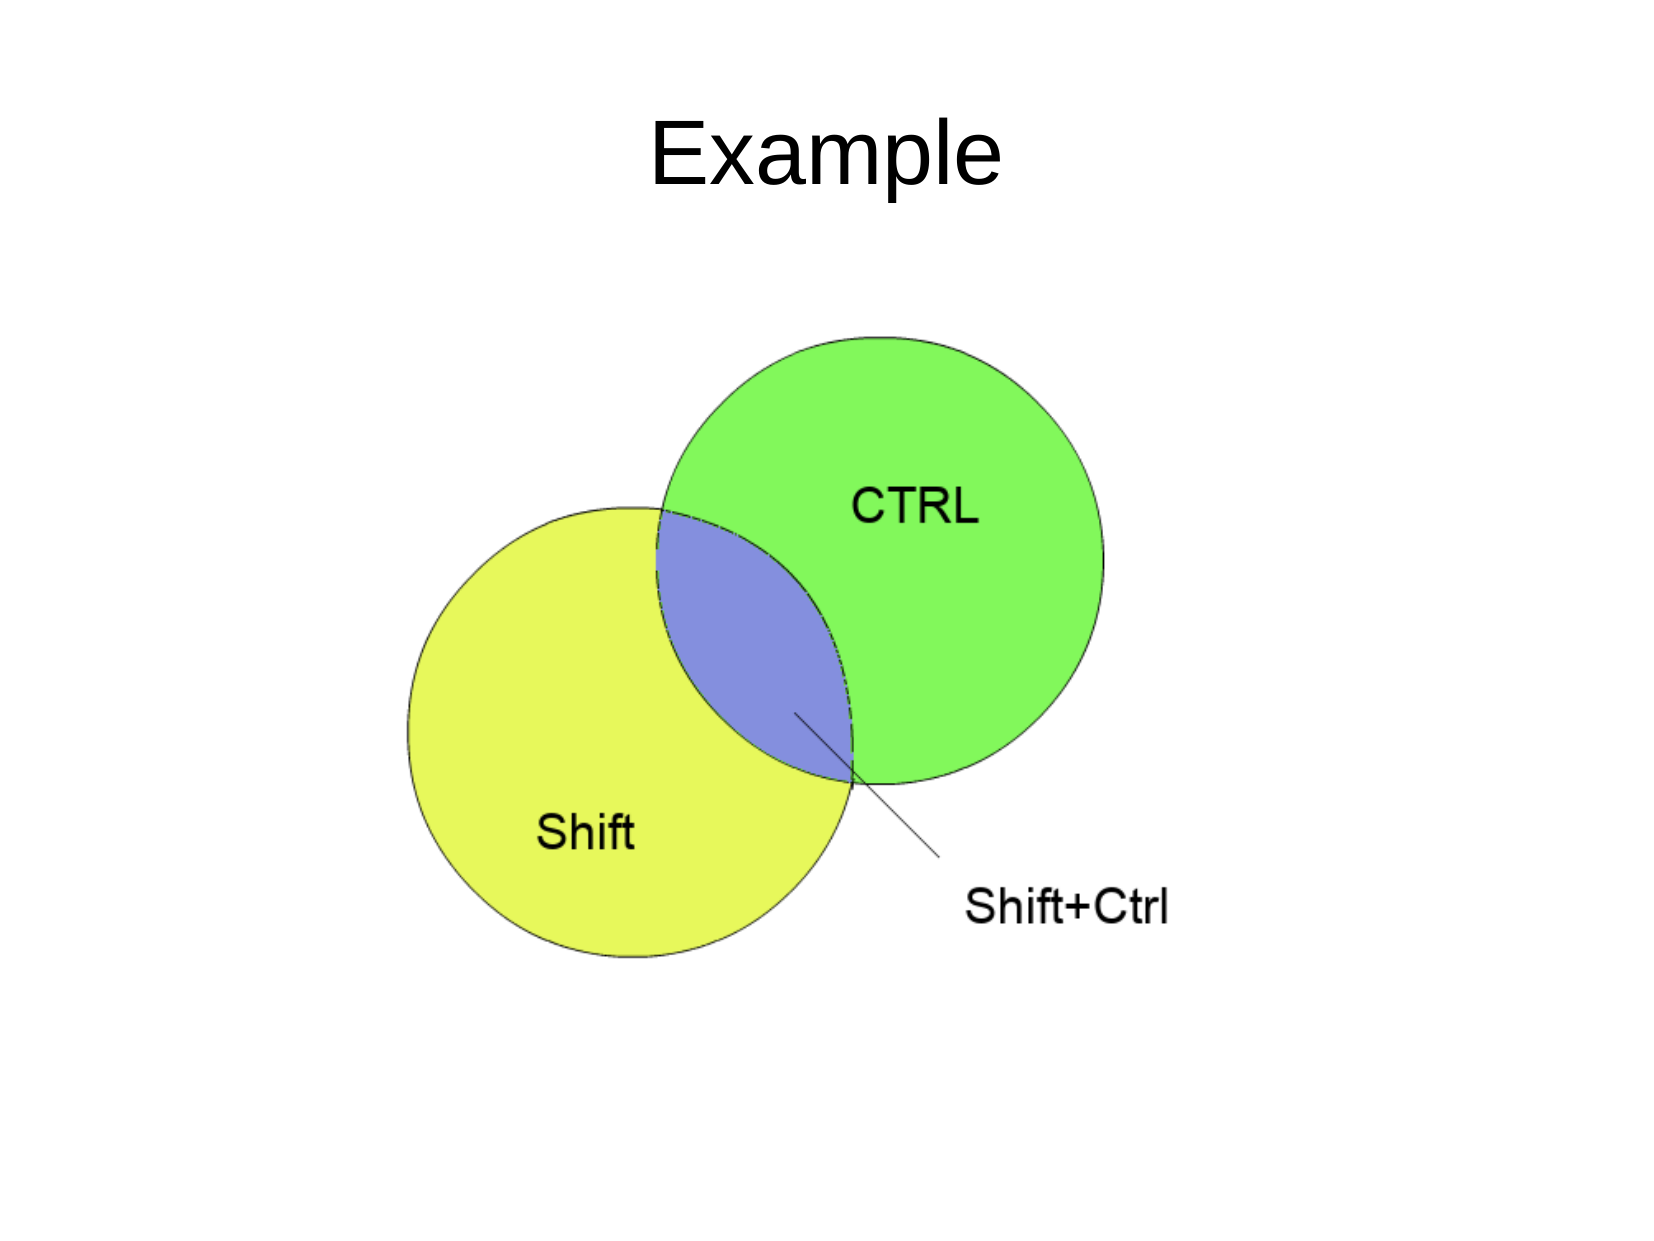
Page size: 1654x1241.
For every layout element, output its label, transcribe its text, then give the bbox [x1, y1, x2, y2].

picture [150, 271, 1469, 1241]
title Example [82, 49, 1571, 257]
